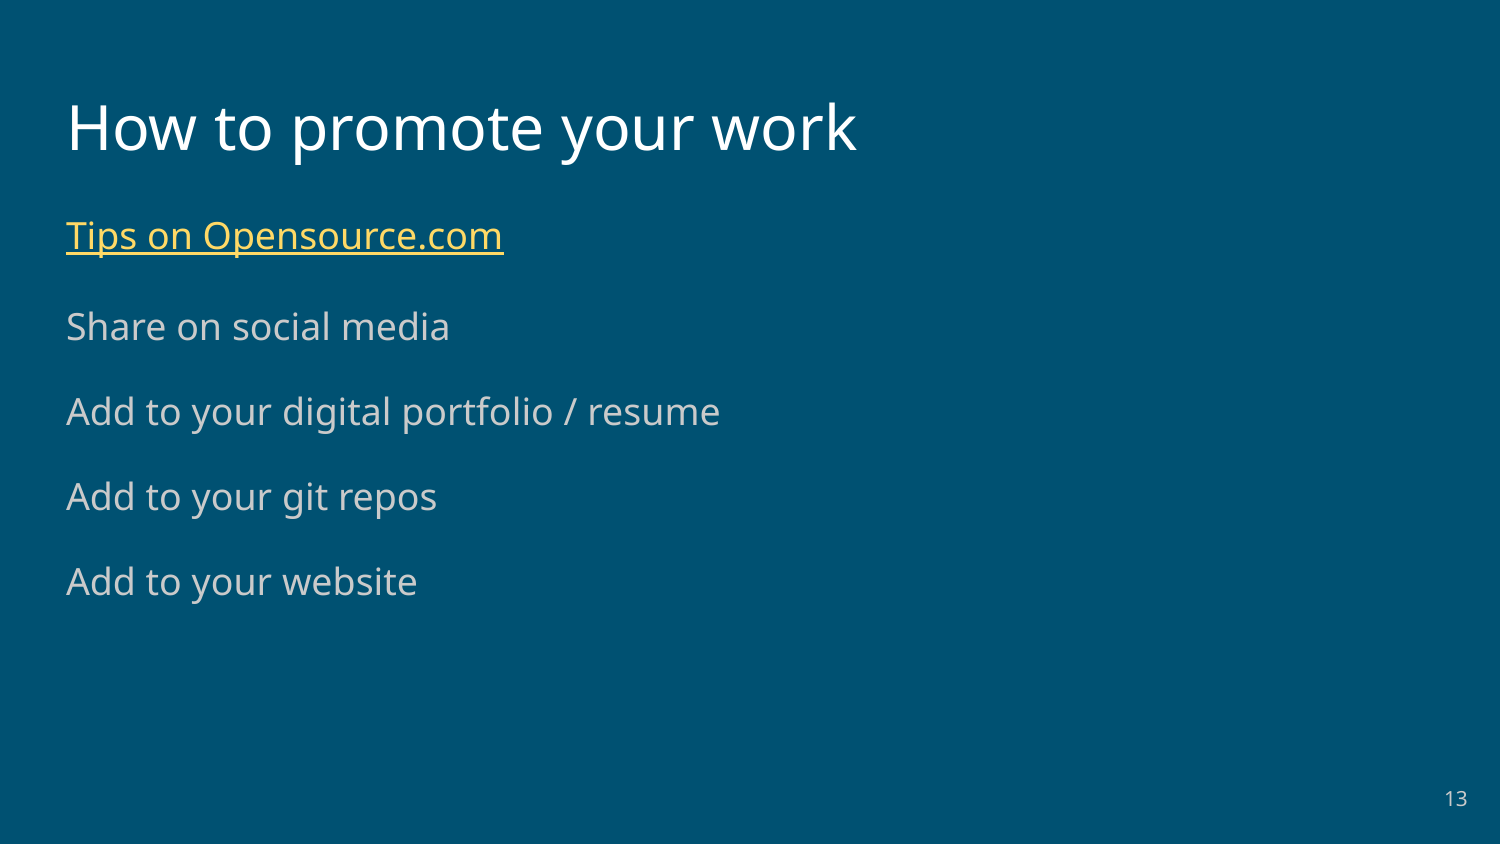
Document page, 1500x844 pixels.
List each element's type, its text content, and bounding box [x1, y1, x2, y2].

title How to promote your work [51, 72, 1449, 167]
list Tips on Opensource.com Share on social media Add to your digital portfolio / resume Add to your git repos Add to your website [51, 189, 1449, 750]
slide_number 14 [1392, 767, 1483, 833]
